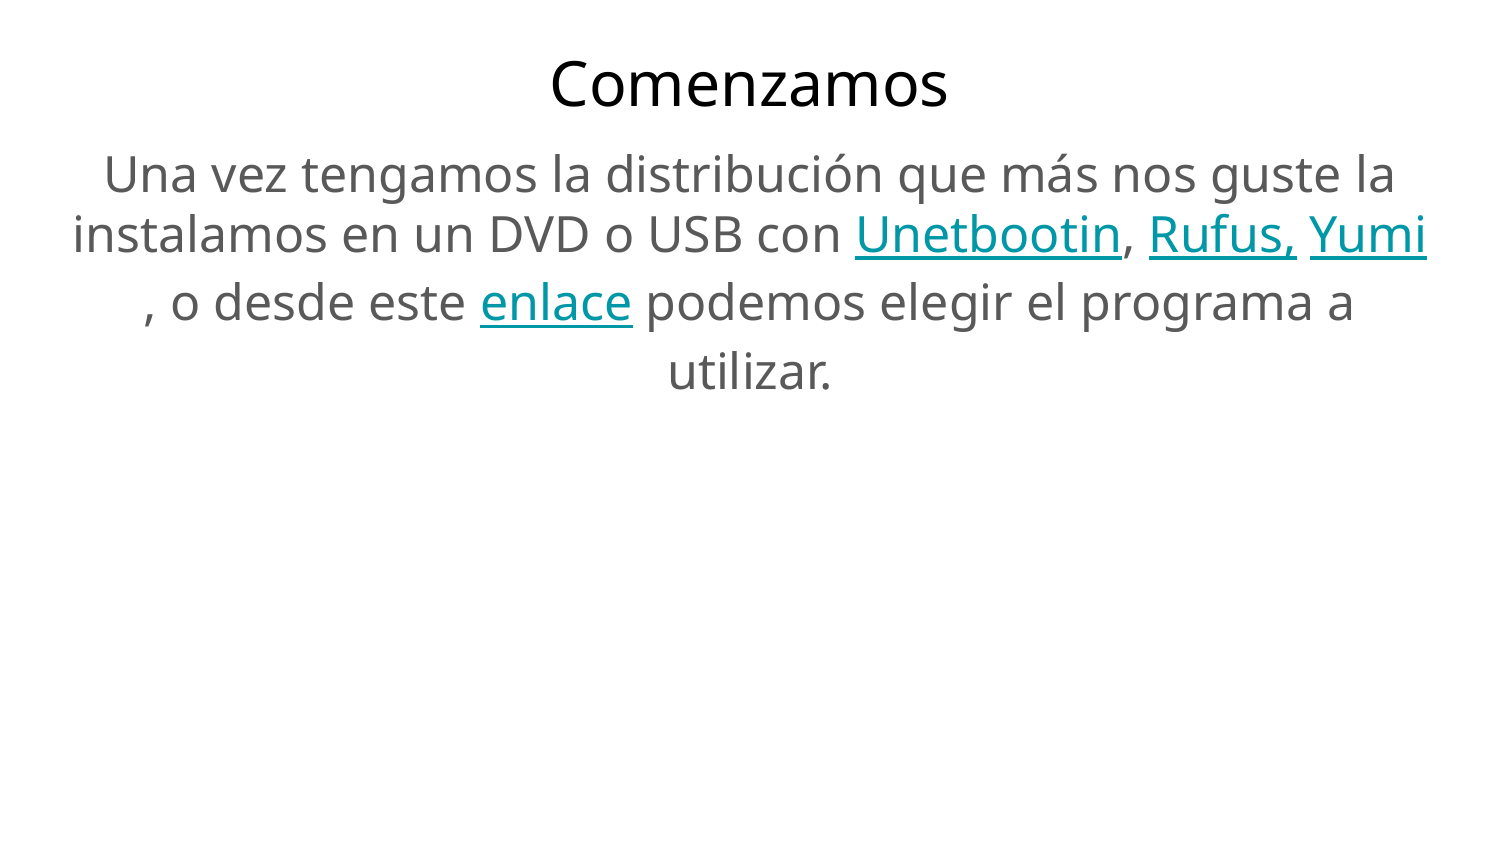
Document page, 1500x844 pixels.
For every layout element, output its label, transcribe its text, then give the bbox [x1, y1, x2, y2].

title Comenzamos [51, 29, 1449, 127]
list Una vez tengamos la distribución que más nos guste la instalamos en un DVD o USB con Unetbootin, Rufus, Yumi, o desde este enlace podemos elegir el programa a utilizar. [51, 127, 1449, 806]
